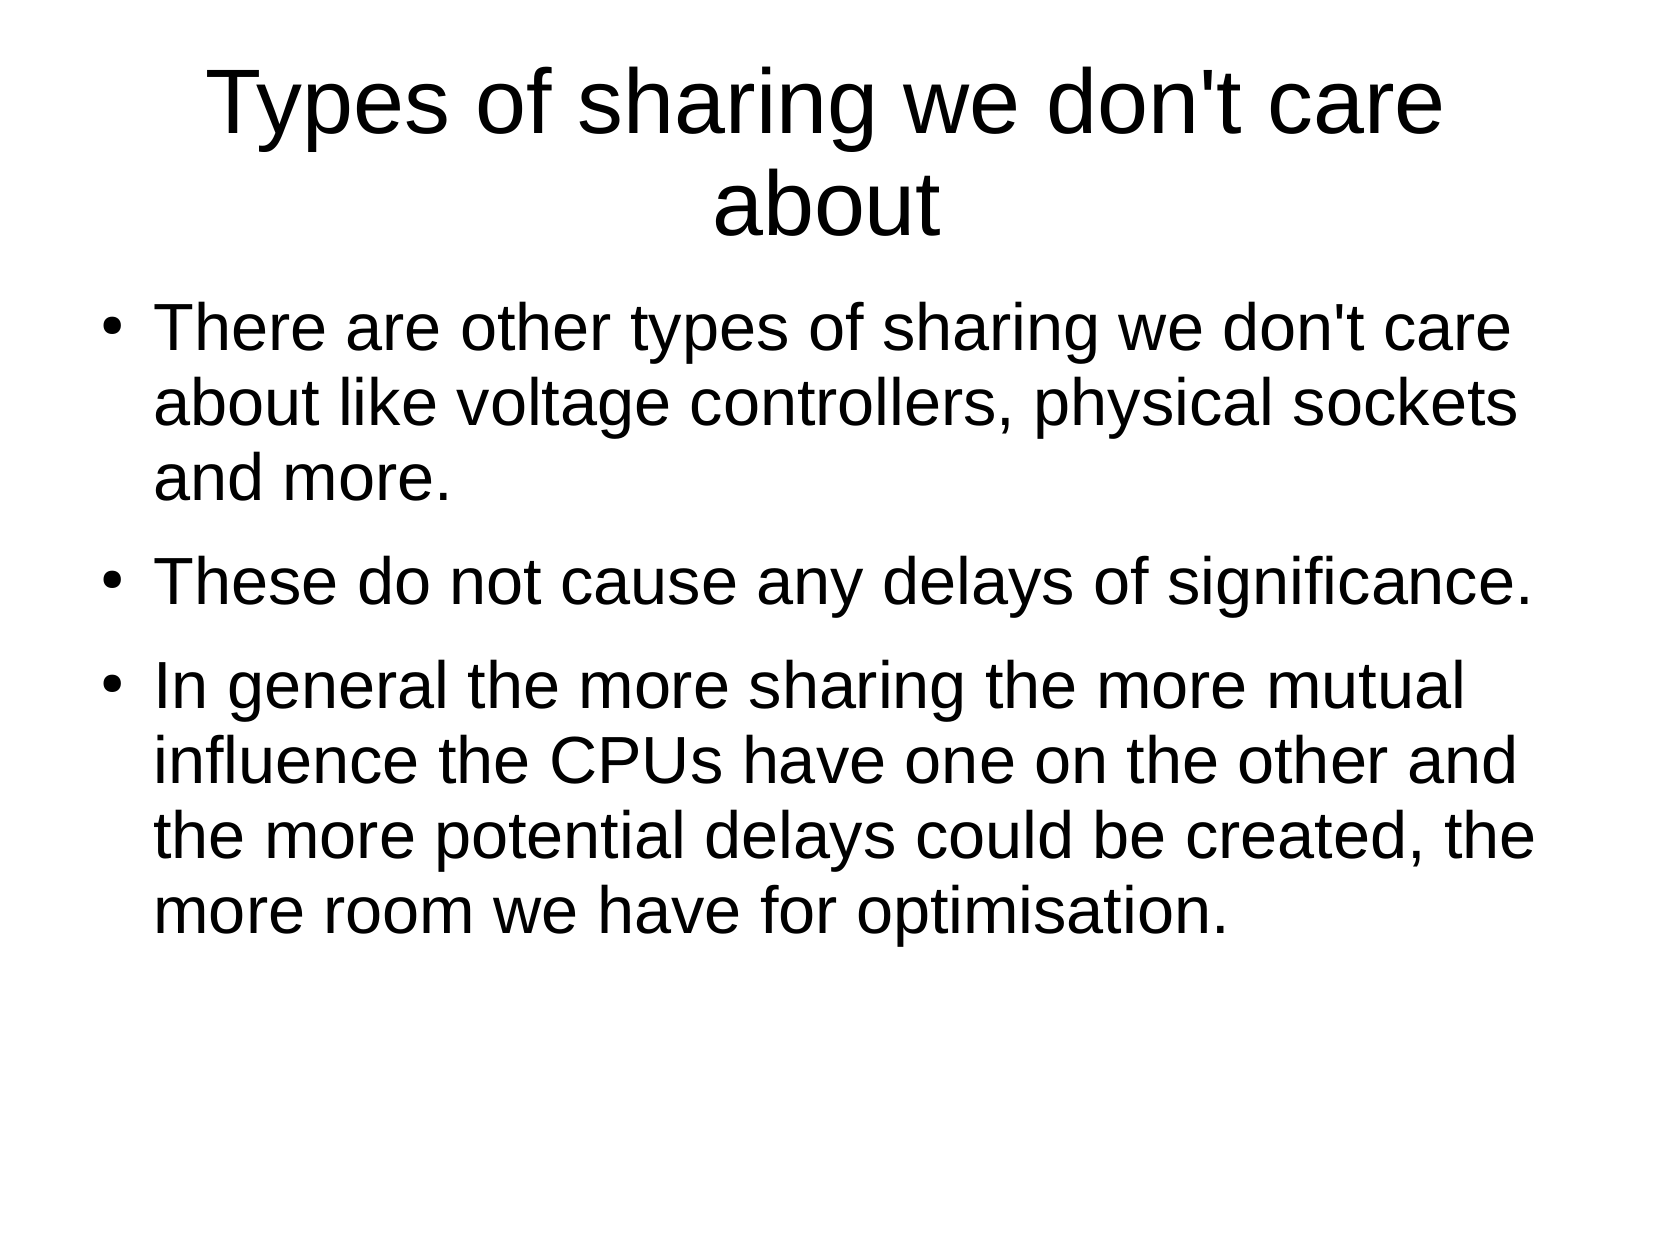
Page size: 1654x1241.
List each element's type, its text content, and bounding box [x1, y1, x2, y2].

list There are other types of sharing we don't care about like voltage controllers, physical sockets and more. These do not cause any delays of significance. In general the more sharing the more mutual influence the CPUs have one on the other and the more potential delays could be created, the more room we have for optimisation. [82, 290, 1571, 1109]
title Types of sharing we don't care about [82, 49, 1571, 257]
